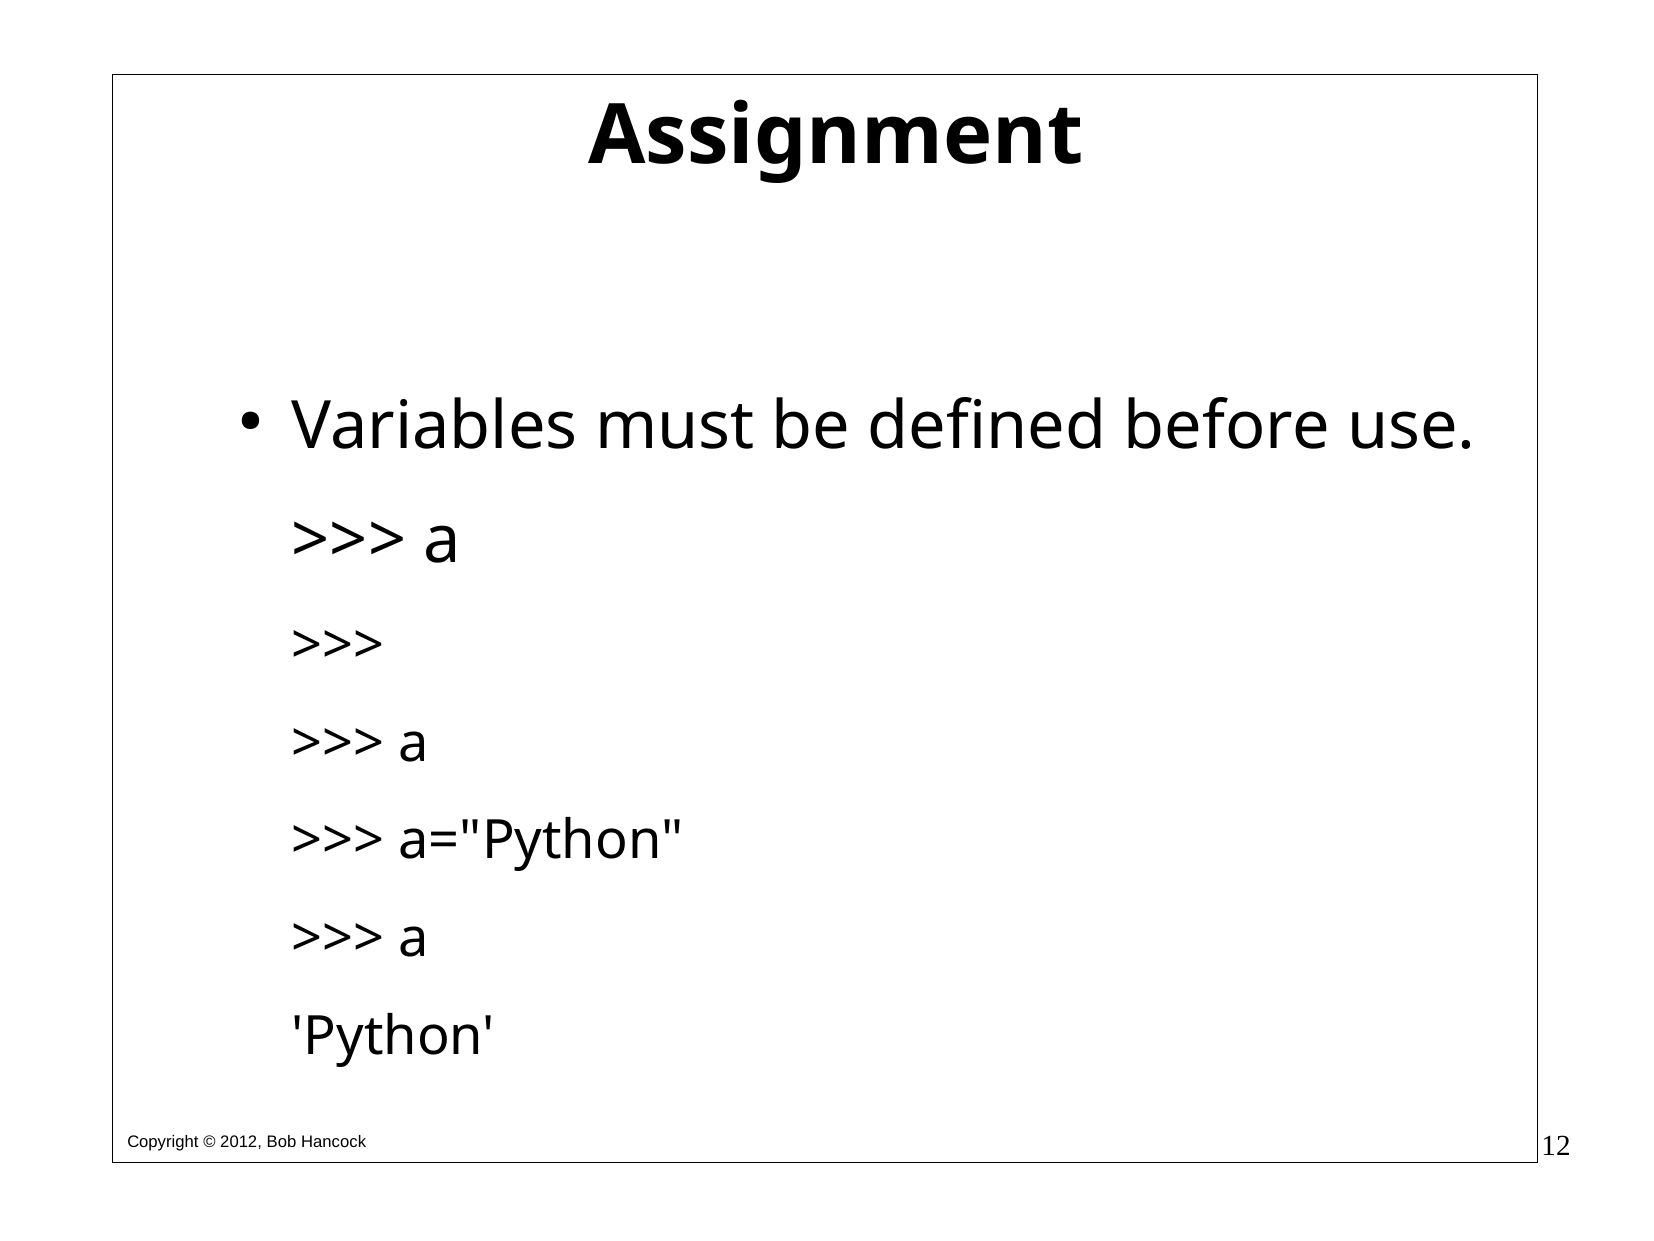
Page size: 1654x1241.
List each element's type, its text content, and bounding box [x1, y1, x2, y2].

list Variables must be defined before use. >>> a >>> >>> a >>> a="Python" >>> a 'Python' [150, 262, 1501, 1126]
text_box Copyright © 2012, Bob Hancock [112, 1125, 382, 1159]
title Assignment [112, 75, 1538, 188]
